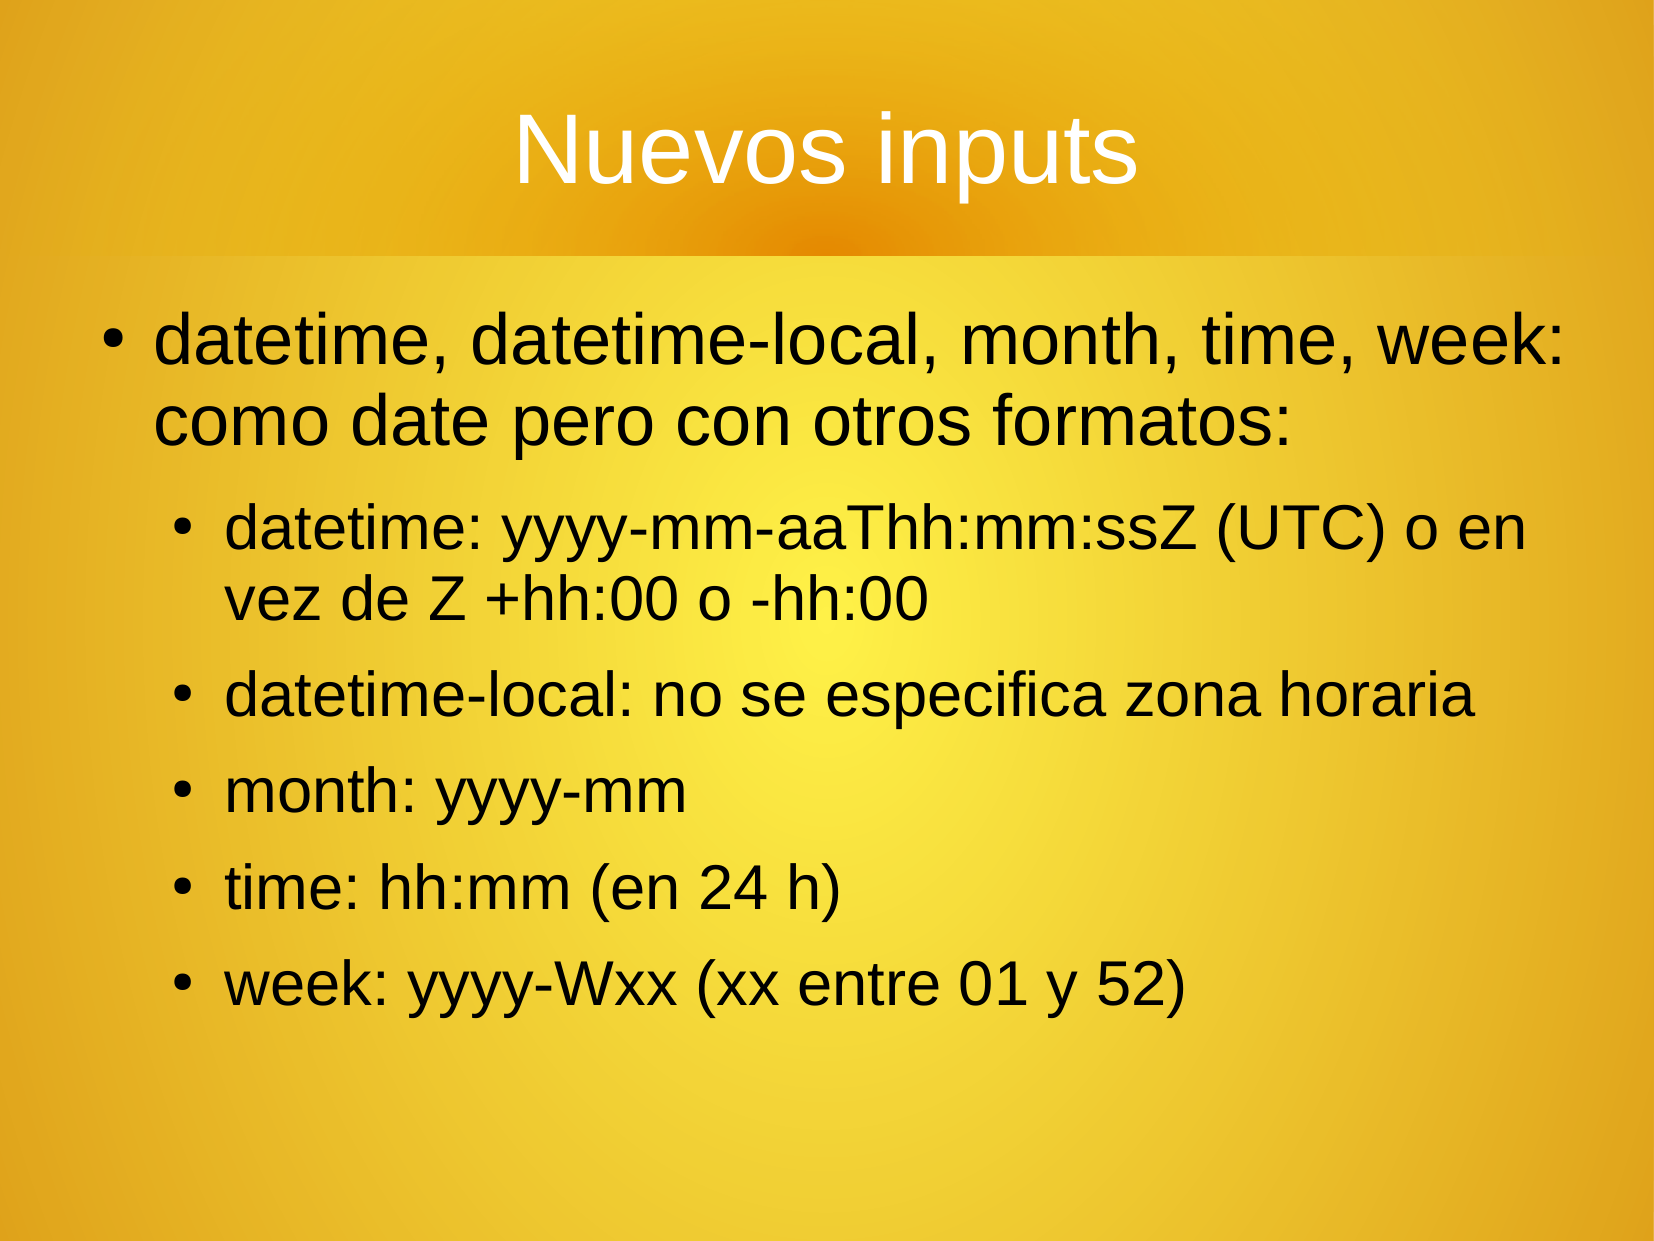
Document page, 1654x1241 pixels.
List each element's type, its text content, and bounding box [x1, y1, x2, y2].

title Nuevos inputs [82, 47, 1571, 252]
list datetime, datetime-local, month, time, week: como date pero con otros formatos: datetime: yyyy-mm-aaThh:mm:ssZ (UTC) o en vez de Z +hh:00 o -hh:00 datetime-local: no se especifica zona horaria month: yyyy-mm time: hh:mm (en 24 h) week: yyyy-Wxx (xx entre 01 y 52) [82, 299, 1571, 1170]
